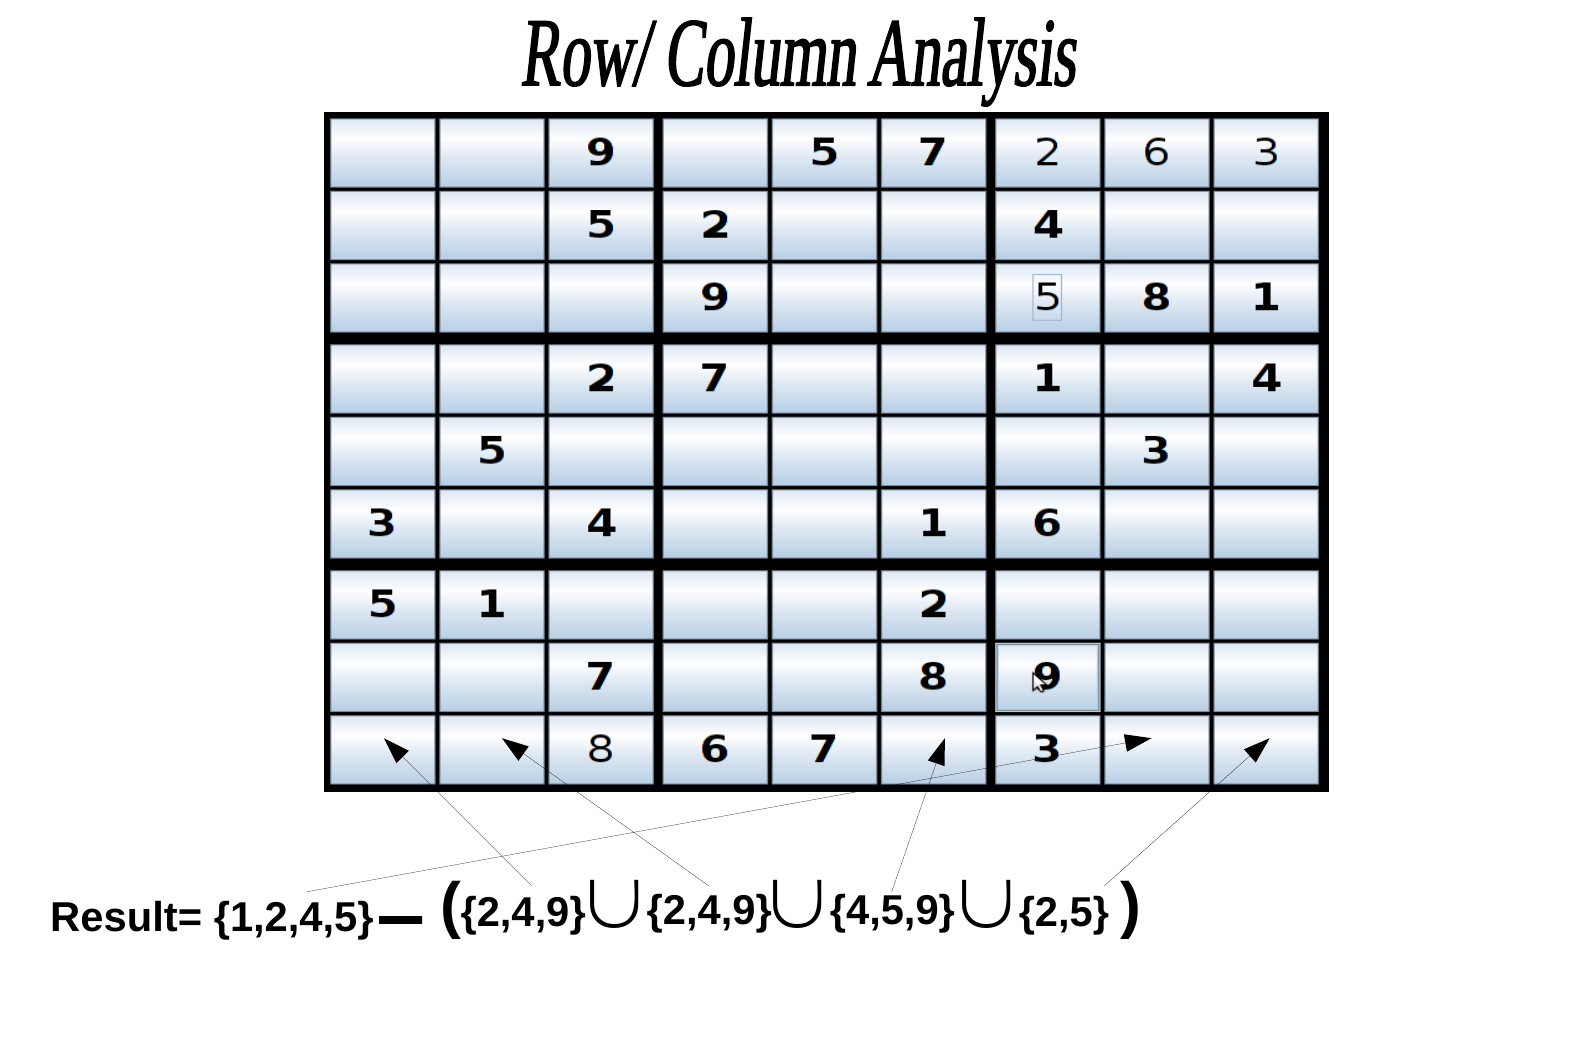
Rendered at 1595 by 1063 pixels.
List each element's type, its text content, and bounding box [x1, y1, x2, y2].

text_box Row/ Column Analysis [943, 39, 966, 87]
text_box – [336, 837, 467, 969]
text_box Row/ Column Analysis [734, 17, 752, 86]
text_box Row/ Column Analysis [780, 39, 826, 86]
text_box Row/ Column Analysis [1015, 39, 1037, 87]
text_box Row/ Column Analysis [707, 39, 735, 87]
text_box Row/ Column Analysis [981, 40, 1018, 107]
text_box ∪ [938, 863, 1052, 962]
text_box Row/ Column Analysis [755, 40, 781, 87]
text_box Row/ Column Analysis [594, 40, 638, 87]
text_box Row/ Column Analysis [1054, 39, 1077, 87]
text_box Result= {1,2,4,5} [35, 886, 414, 976]
text_box Row/ Column Analysis [632, 21, 657, 87]
text_box ∪ [750, 863, 863, 962]
text_box Row/ Column Analysis [827, 39, 856, 86]
text_box {4,5,9} [814, 879, 987, 969]
text_box Row/ Column Analysis [867, 21, 940, 86]
text_box Row/ Column Analysis [967, 17, 985, 86]
text_box Row/ Column Analysis [564, 39, 591, 87]
text_box ∪ [566, 863, 680, 962]
picture [324, 112, 1329, 792]
text_box Row/ Column Analysis [1036, 40, 1052, 86]
text_box Row/ Column Analysis [522, 21, 561, 86]
text_box ({2,4,9} [425, 862, 621, 951]
text_box Row/ Column Analysis [669, 20, 707, 87]
text_box {2,4,9} [631, 879, 804, 969]
text_box {2,5} ) [1003, 862, 1176, 951]
